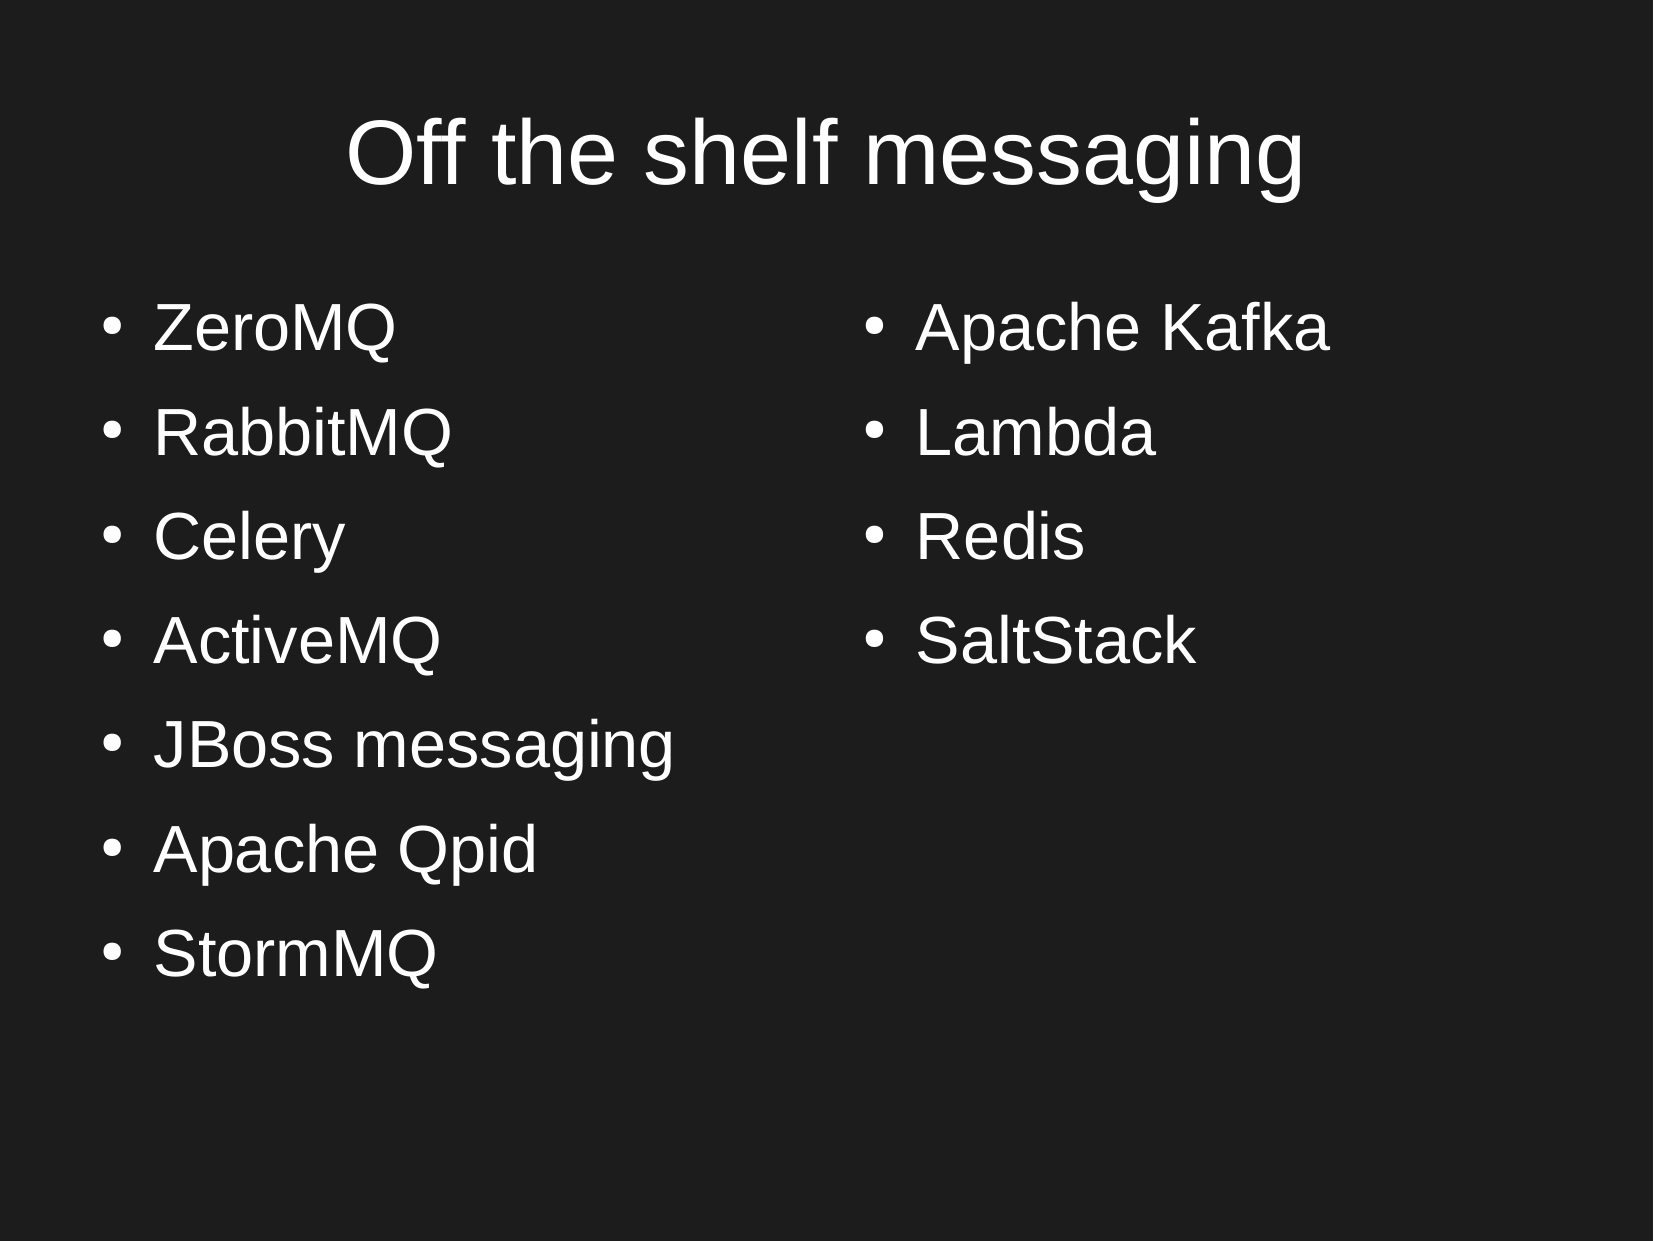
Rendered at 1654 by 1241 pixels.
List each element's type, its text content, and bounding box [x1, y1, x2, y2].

list ZeroMQ RabbitMQ Celery ActiveMQ JBoss messaging Apache Qpid StormMQ [82, 290, 809, 1010]
title Off the shelf messaging [82, 49, 1571, 257]
list Apache Kafka Lambda Redis SaltStack [844, 290, 1571, 1010]
